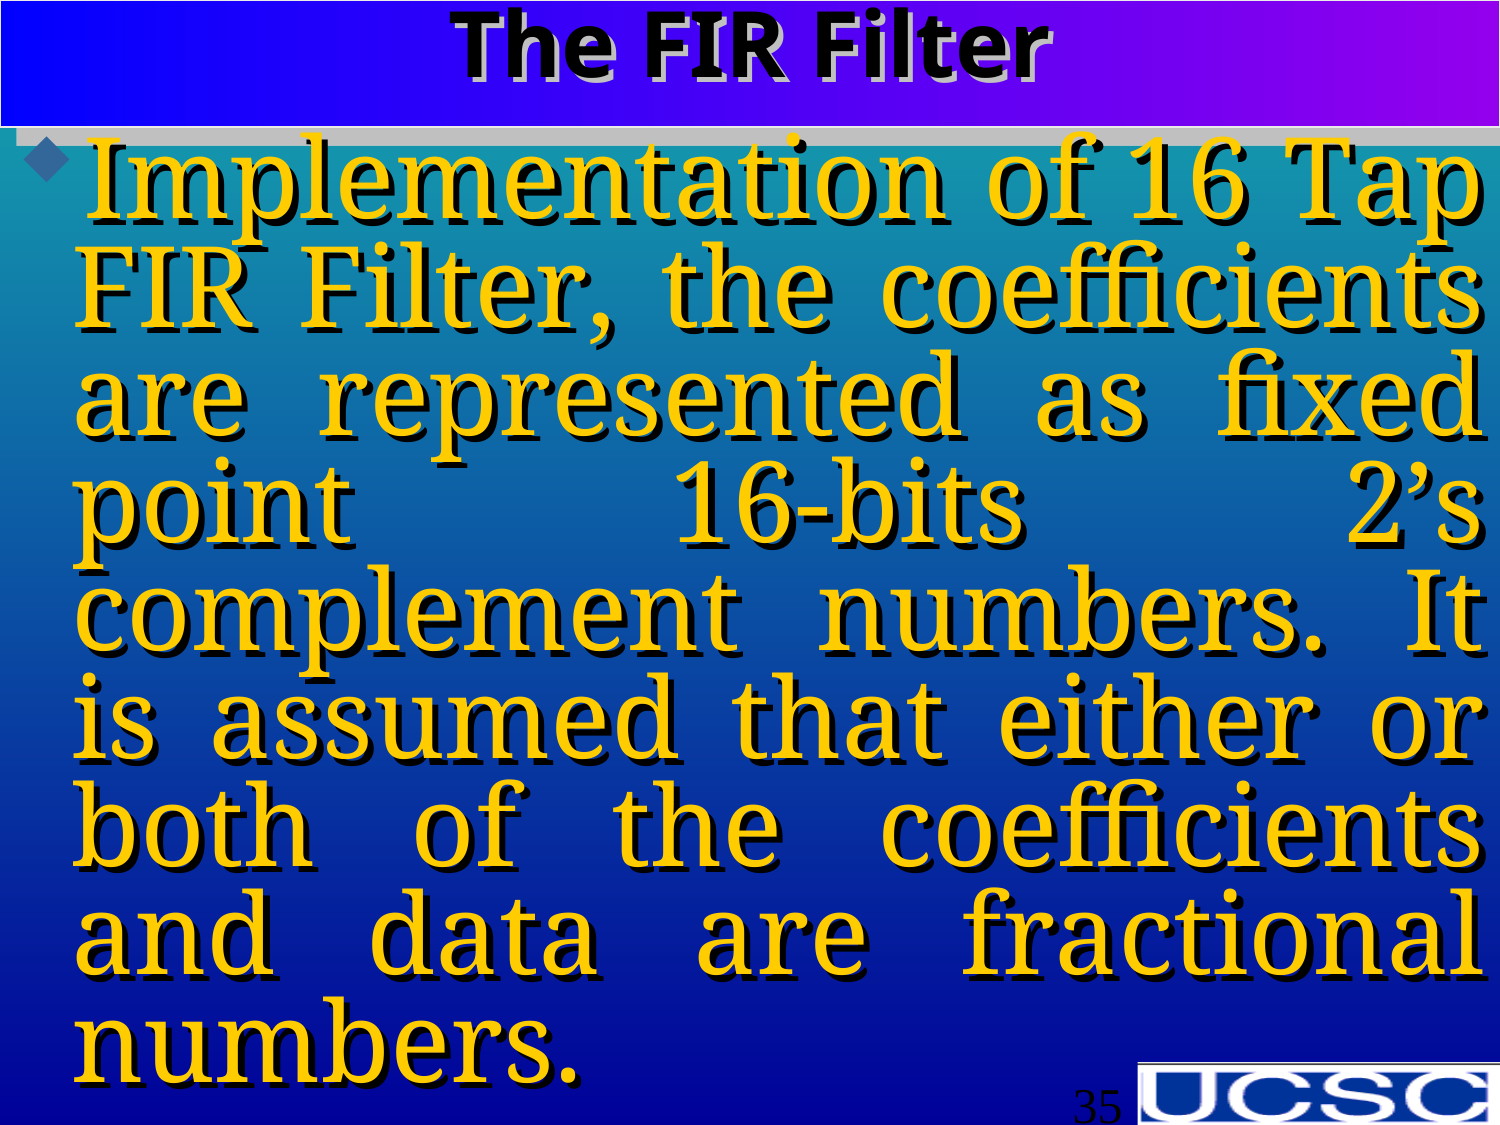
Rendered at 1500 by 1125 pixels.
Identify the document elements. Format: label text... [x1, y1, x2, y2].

title The FIR Filter [0, 0, 1500, 125]
list Implementation of 16 Tap FIR Filter, the coefficients are represented as fixed point 16-bits 2’s complement numbers. It is assumed that either or both of the coefficients and data are fractional numbers. [0, 125, 1500, 1125]
